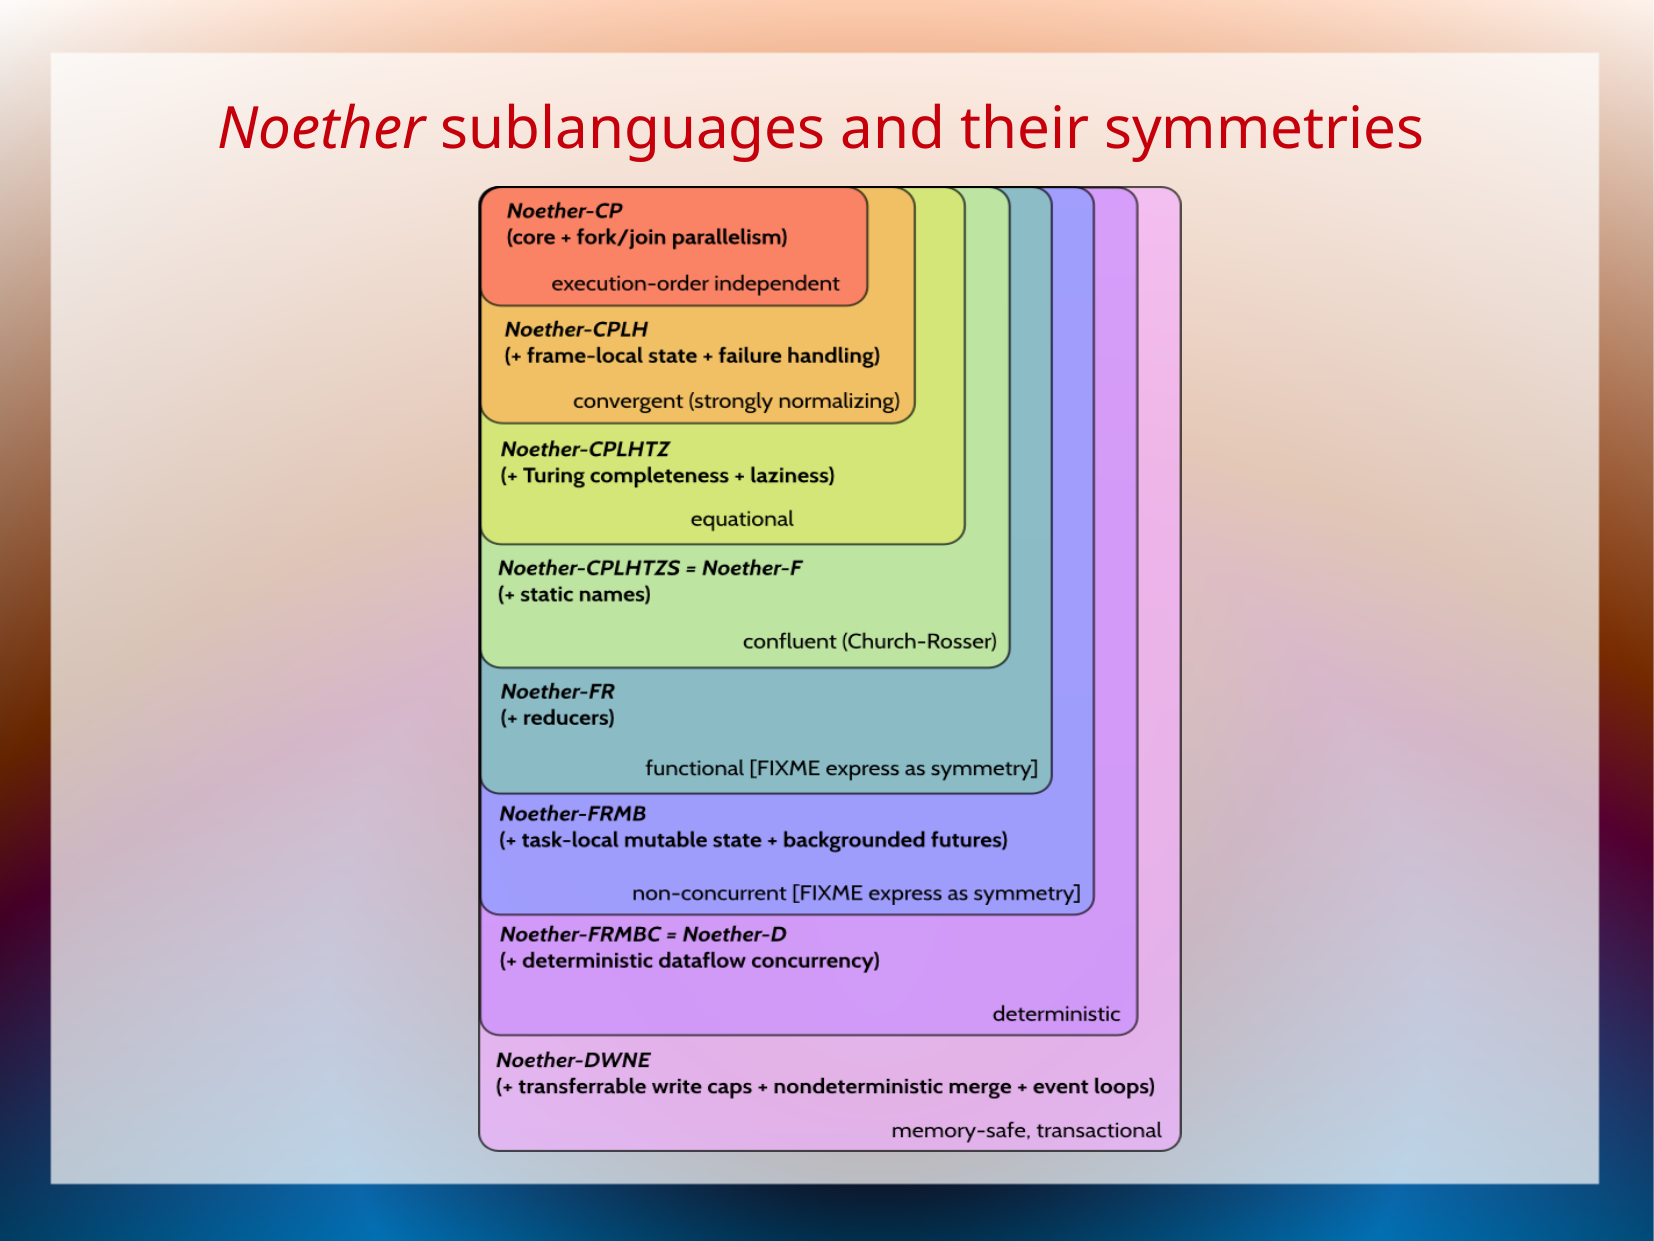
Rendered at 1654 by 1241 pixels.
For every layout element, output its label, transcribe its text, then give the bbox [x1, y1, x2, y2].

title Noether sublanguages and their symmetries [76, 29, 1565, 222]
picture [0, 0, 1654, 1241]
